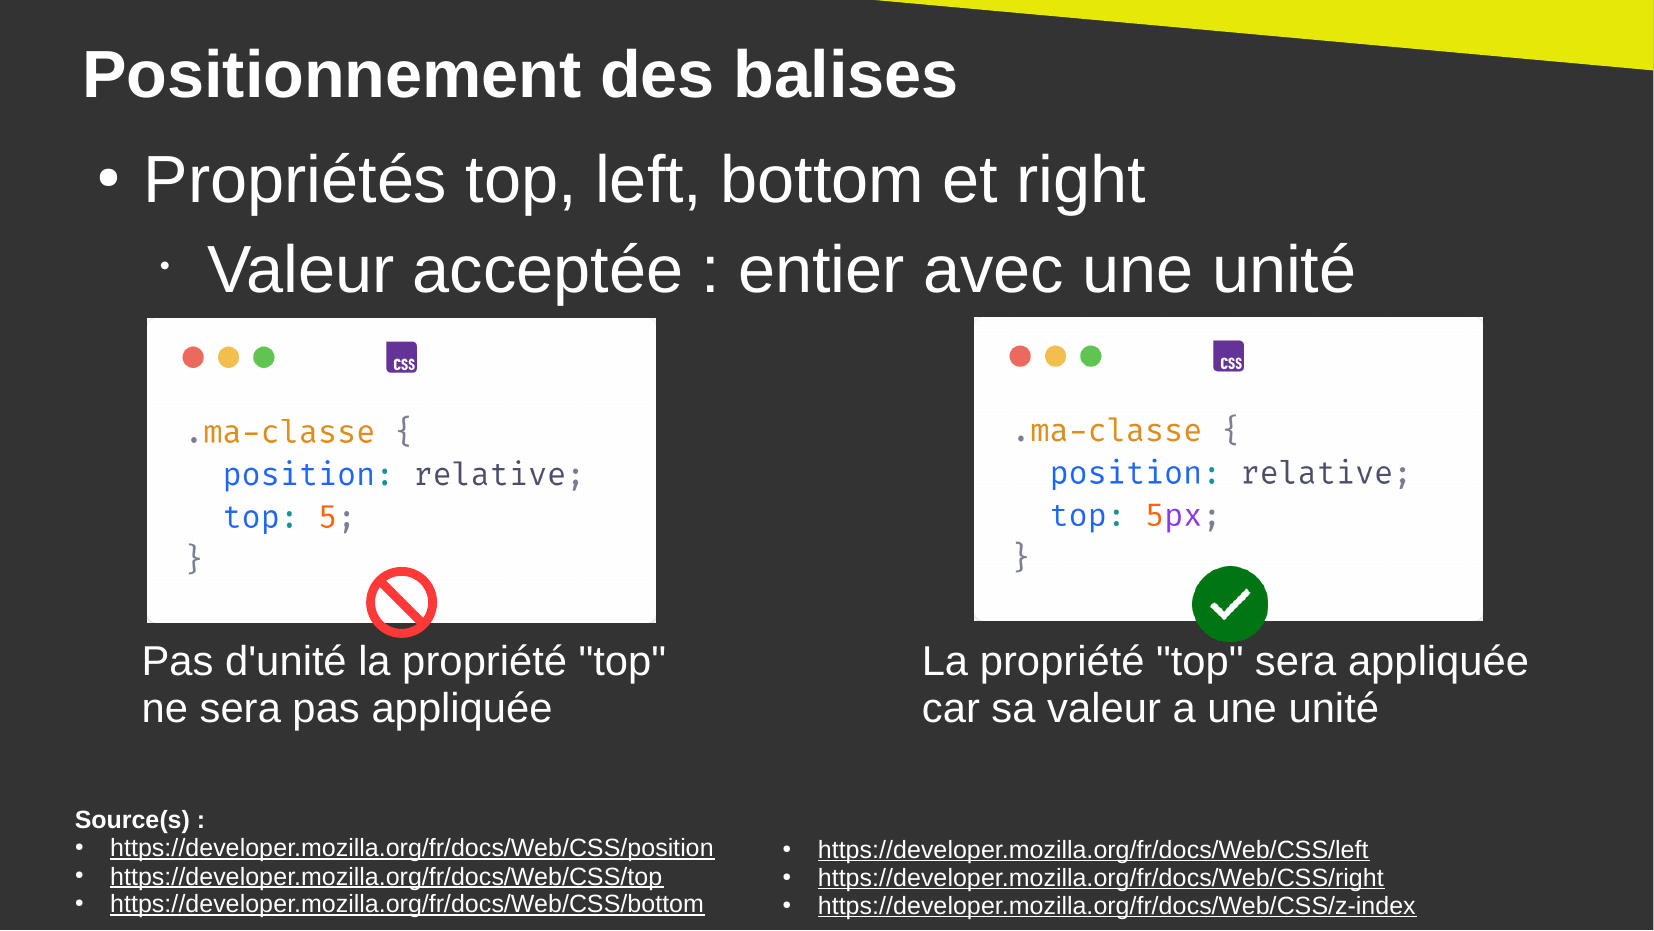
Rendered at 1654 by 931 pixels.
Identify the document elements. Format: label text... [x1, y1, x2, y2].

text_box [874, 0, 1654, 71]
title Positionnement des balises [82, 37, 1571, 114]
text_box [366, 566, 438, 637]
picture [147, 318, 656, 623]
text_box https://developer.mozilla.org/fr/docs/Web/CSS/left https://developer.mozilla.org/fr/docs/Web/CSS/right https://developer.mozilla.org/fr/docs/Web/CSS/z-index [767, 828, 1441, 928]
text_box Source(s) : https://developer.mozilla.org/fr/docs/Web/CSS/position https://developer.mozilla.org/fr/docs/Web/CSS/top https://developer.mozilla.org/fr/docs/Web/CSS/bottom [60, 798, 733, 926]
picture [388, 576, 428, 616]
picture [376, 589, 414, 623]
picture [974, 317, 1483, 637]
list Propriétés top, left, bottom et right Valeur acceptée : entier avec une unité [80, 141, 1620, 308]
title Pas d'unité la propriété "top" ne sera pas appliquée [141, 637, 686, 741]
title La propriété "top" sera appliquée car sa valeur a une unité [921, 637, 1536, 745]
